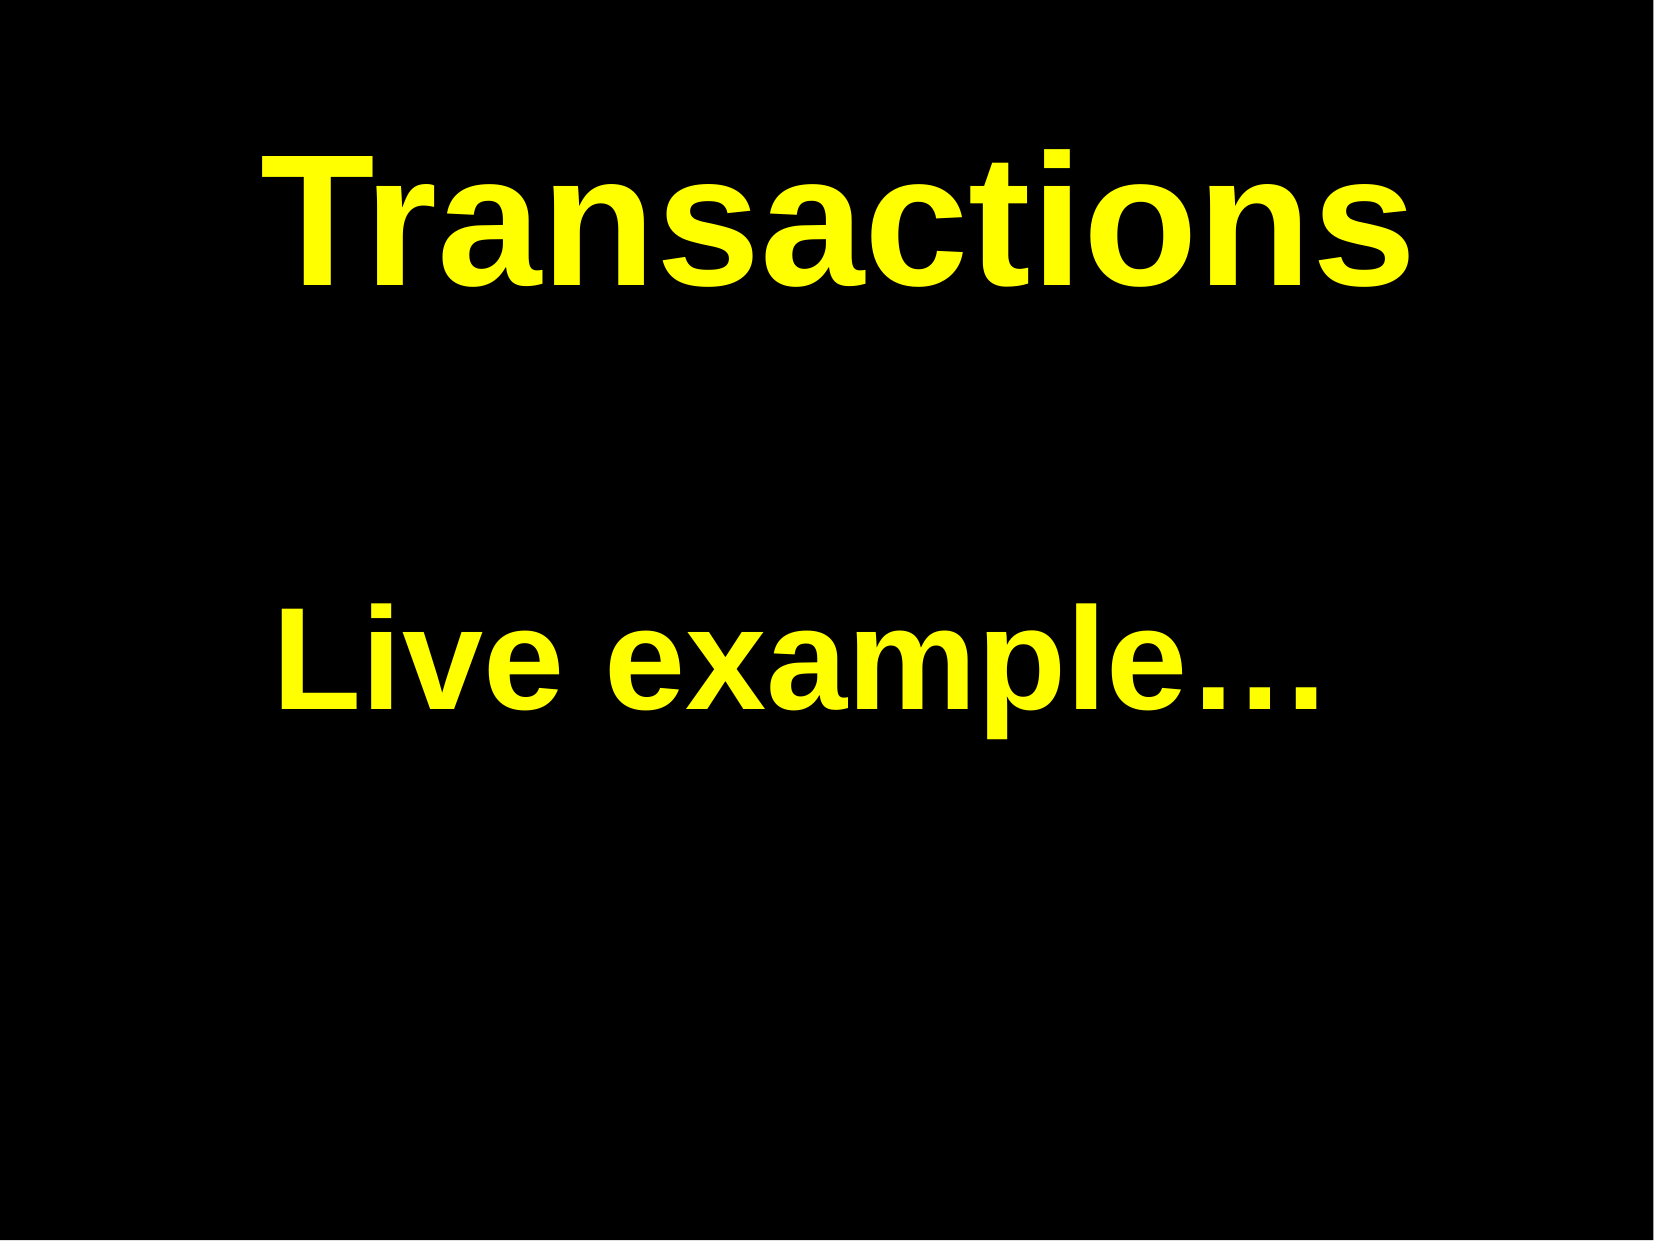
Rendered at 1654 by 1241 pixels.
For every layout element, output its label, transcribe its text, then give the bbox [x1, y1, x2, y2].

text_box [0, 0, 1654, 1241]
text_box Live example… [293, 561, 1314, 757]
text_box Transactions [328, 123, 1349, 319]
